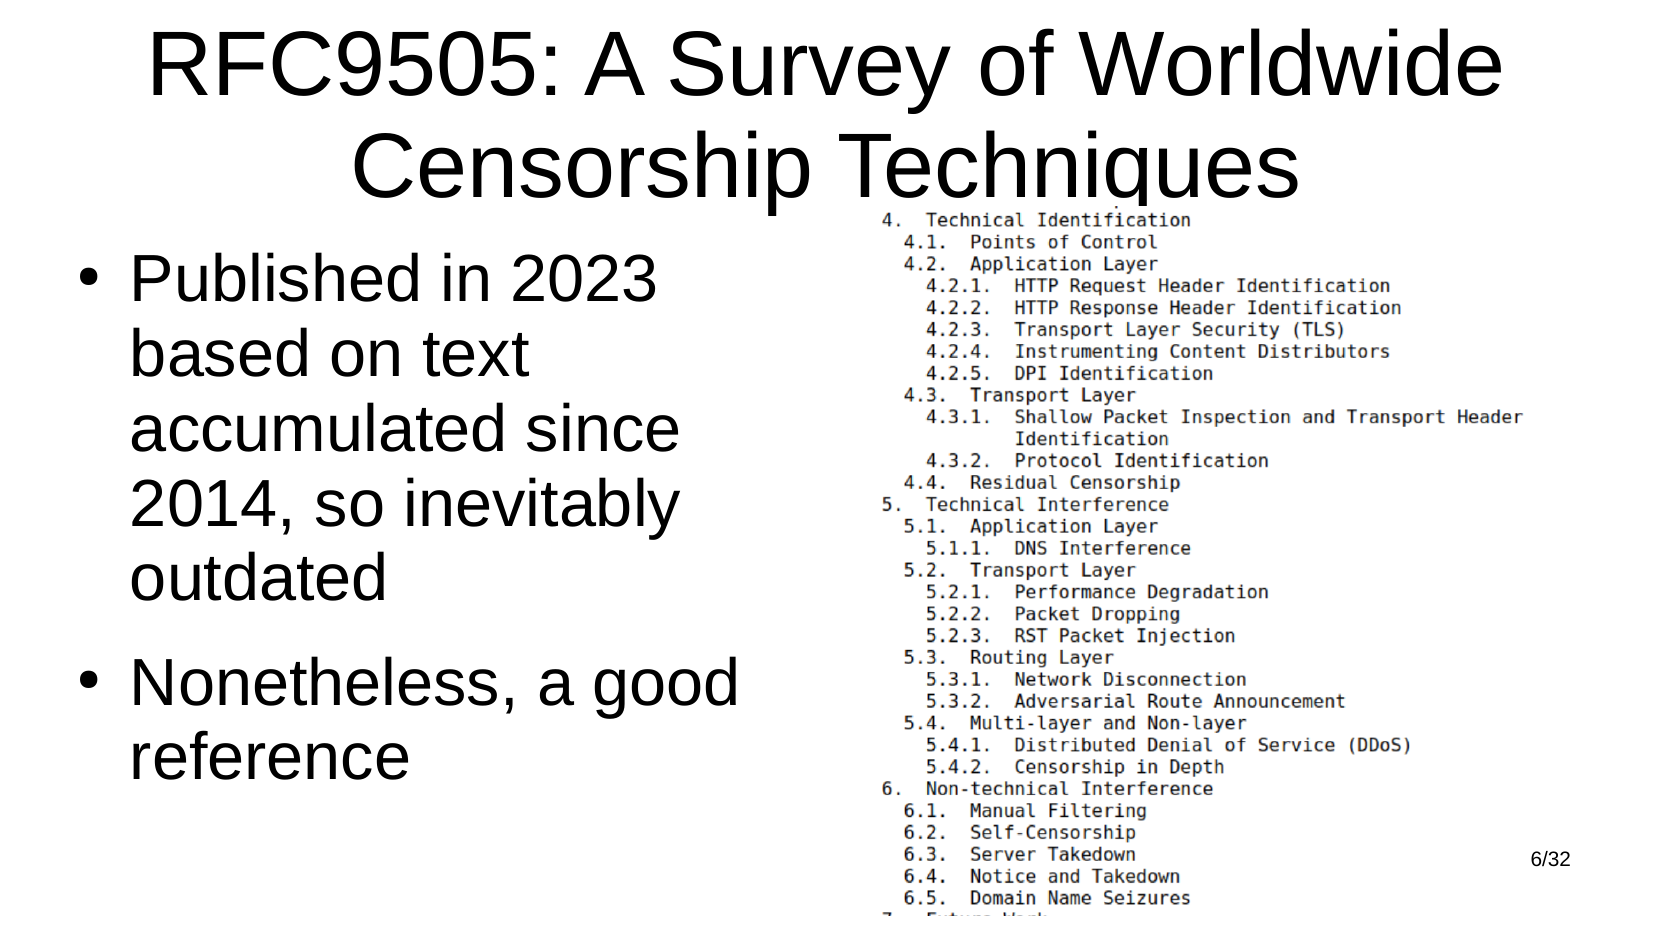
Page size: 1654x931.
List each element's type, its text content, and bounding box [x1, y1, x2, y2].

list Published in 2023 based on text accumulated since 2014, so inevitably outdated Nonetheless, a good reference [59, 241, 839, 875]
picture [846, 206, 1524, 916]
title RFC9505: A Survey of Worldwide Censorship Techniques [82, 12, 1571, 218]
